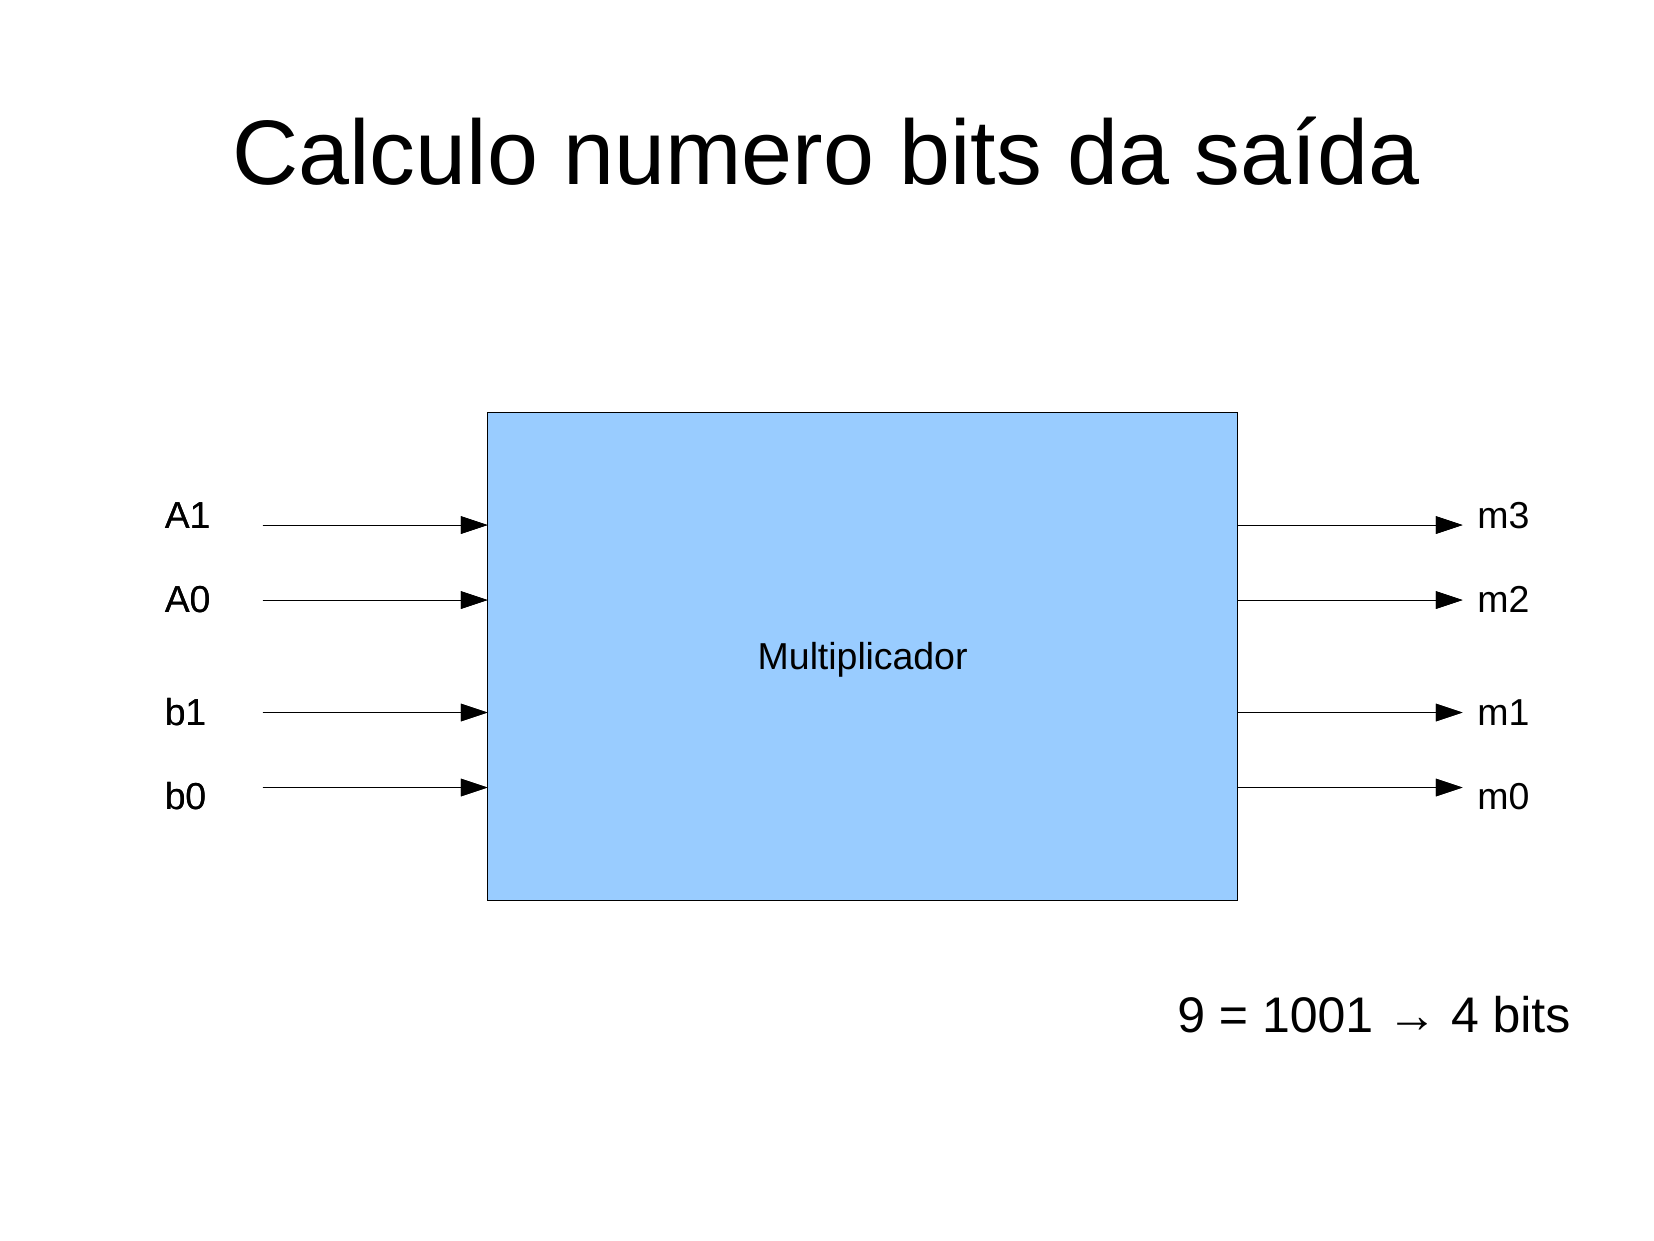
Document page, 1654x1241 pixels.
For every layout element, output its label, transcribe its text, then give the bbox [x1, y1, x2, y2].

text_box m1 m0 [1493, 684, 1545, 826]
text_box 9 = 1001 → 4 bits [1162, 979, 1578, 1051]
title Calculo numero bits da saída [82, 56, 1571, 250]
text_box Multiplicador [487, 412, 1238, 901]
text_box m3 m2 [1462, 487, 1545, 629]
text_box [1462, 684, 1493, 826]
text_box A1 A0 [150, 487, 226, 629]
text_box b1 b0 [150, 684, 222, 826]
